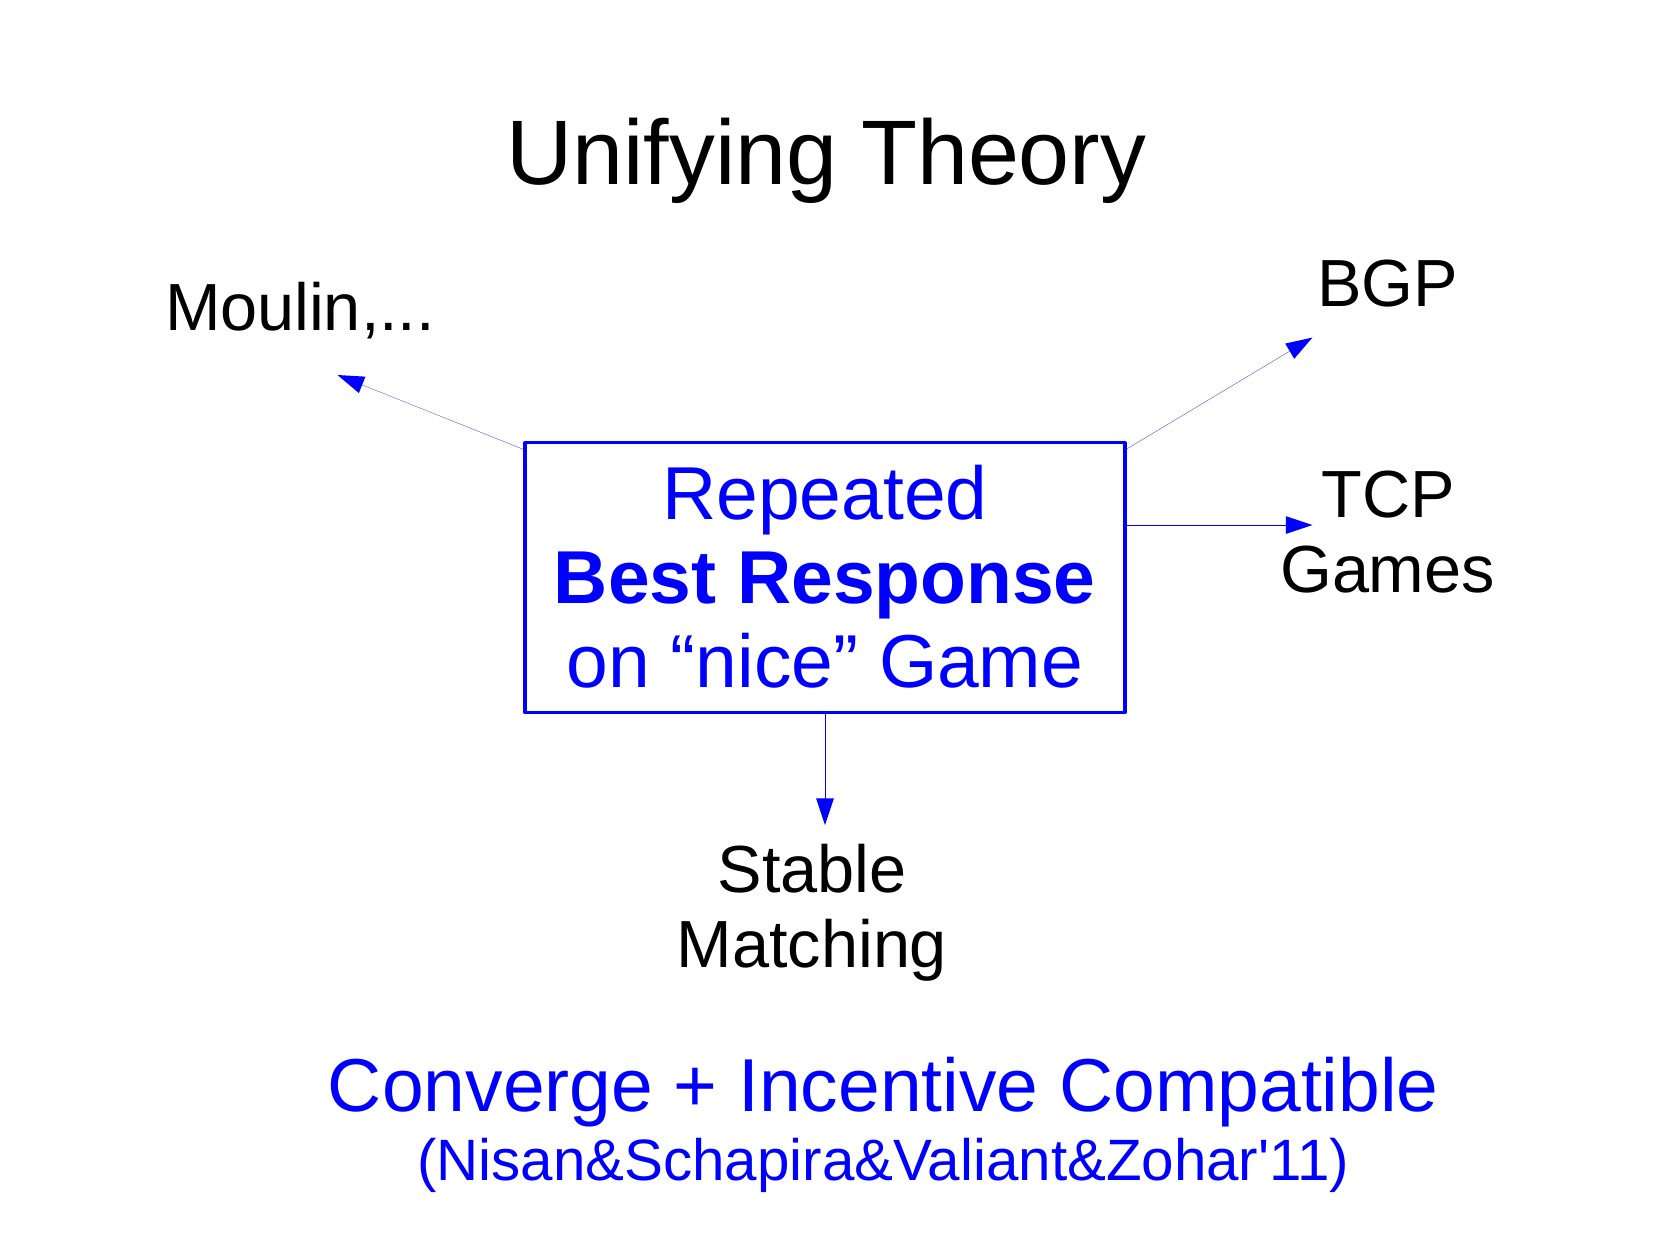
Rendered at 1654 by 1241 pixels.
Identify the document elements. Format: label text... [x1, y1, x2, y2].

text_box Converge + Incentive Compatible (Nisan&Schapira&Valiant&Zohar'11) [150, 1036, 1618, 1201]
text_box BGP [1125, 238, 1651, 413]
text_box Repeated Best Response on “nice” Game [525, 442, 1126, 713]
text_box Stable Matching [649, 825, 976, 990]
text_box TCP Games [1237, 450, 1538, 638]
text_box Moulin,... [37, 262, 563, 362]
title Unifying Theory [82, 49, 1571, 257]
